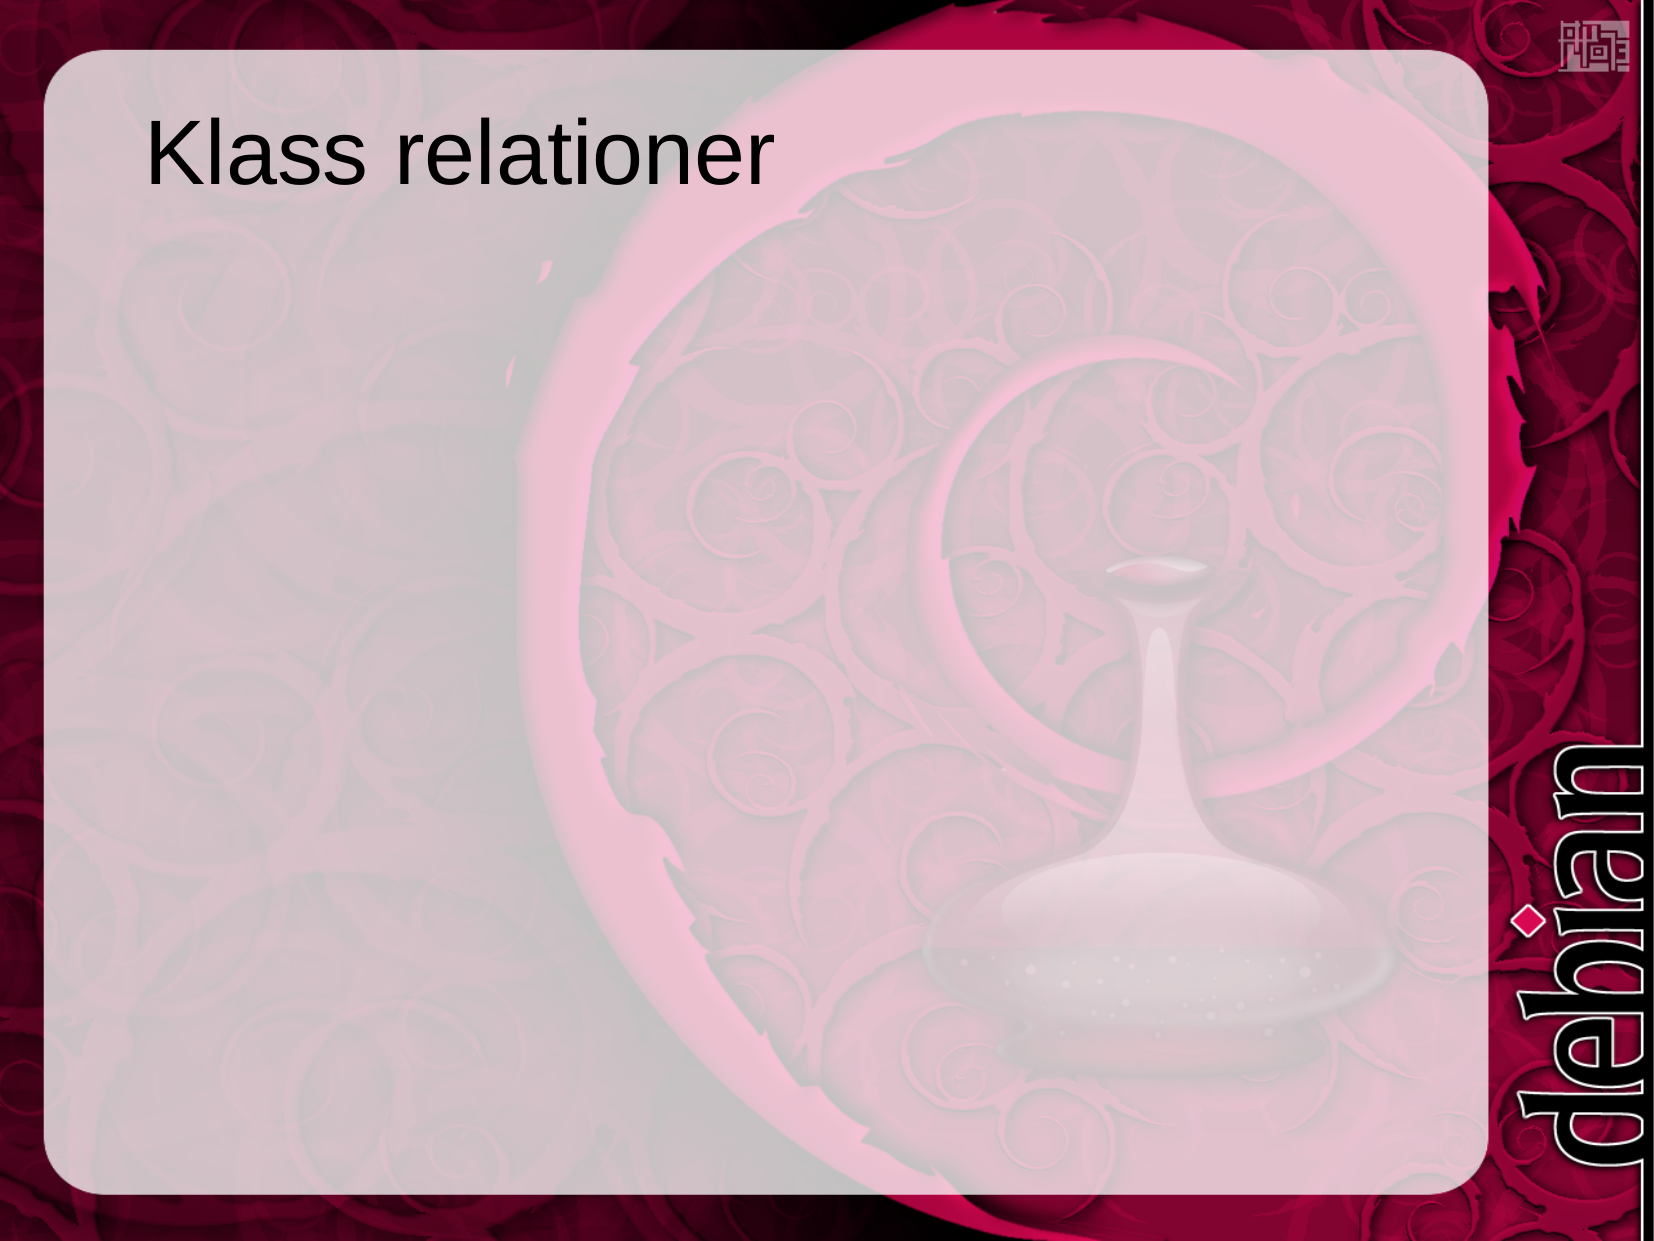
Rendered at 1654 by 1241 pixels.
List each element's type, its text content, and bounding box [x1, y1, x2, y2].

text_box Klass relationer [129, 94, 1465, 212]
picture [0, 0, 1654, 1241]
